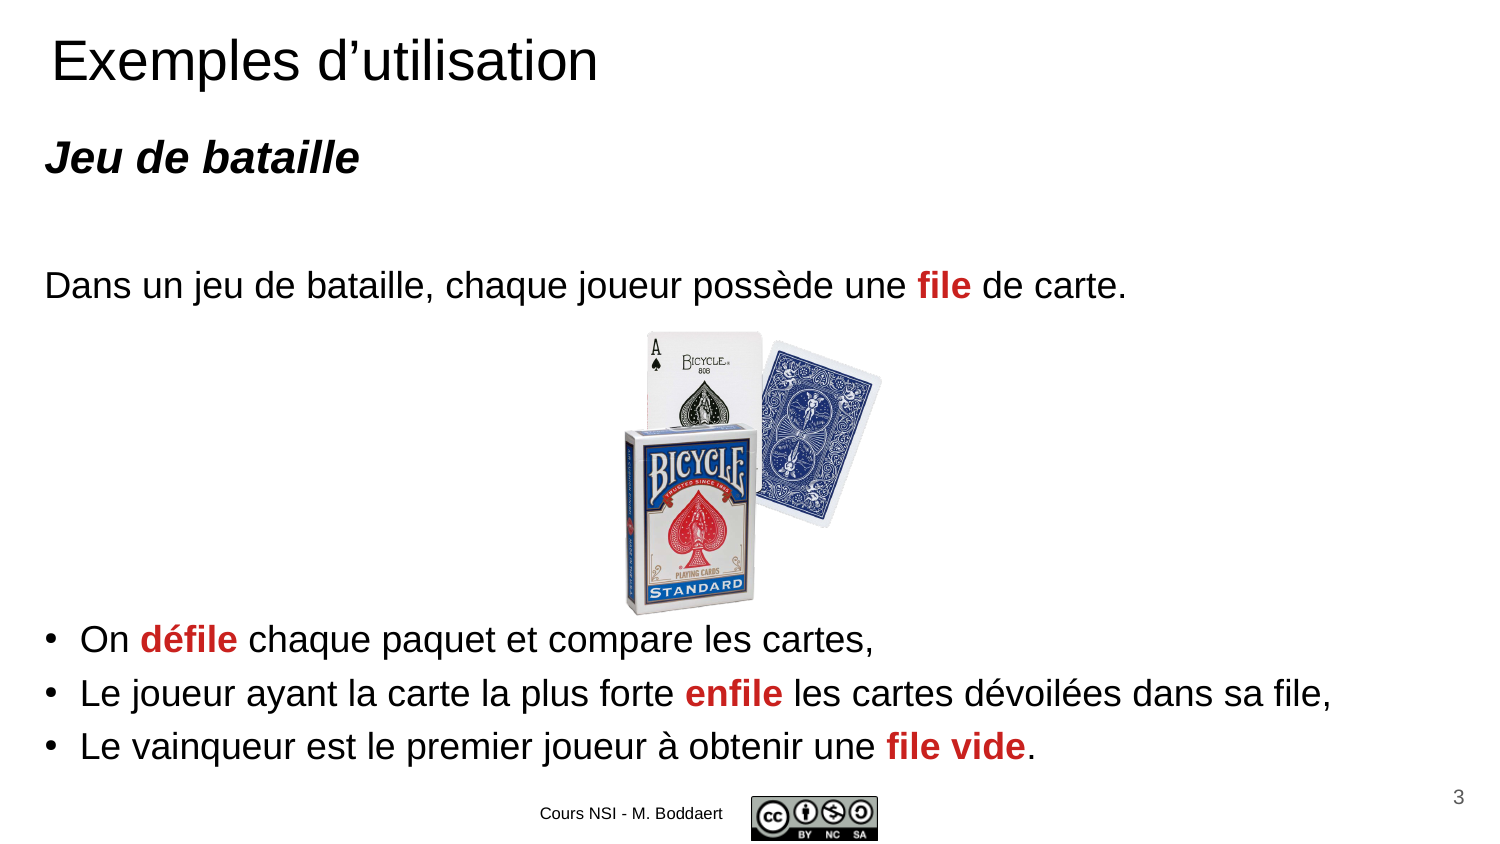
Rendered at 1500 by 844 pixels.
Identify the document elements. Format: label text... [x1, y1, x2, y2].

picture [589, 323, 888, 621]
text_box On défile chaque paquet et compare les cartes, Le joueur ayant la carte la plus forte enfile les cartes dévoilées dans sa file, Le vainqueur est le premier joueur à obtenir une file vide. [29, 611, 1447, 781]
text_box Jeu de bataille Dans un jeu de bataille, chaque joueur possède une file de carte. [29, 120, 1477, 325]
slide_number <numéro> [1389, 764, 1480, 830]
title Exemples d’utilisation [51, 13, 1449, 108]
picture [751, 796, 878, 841]
